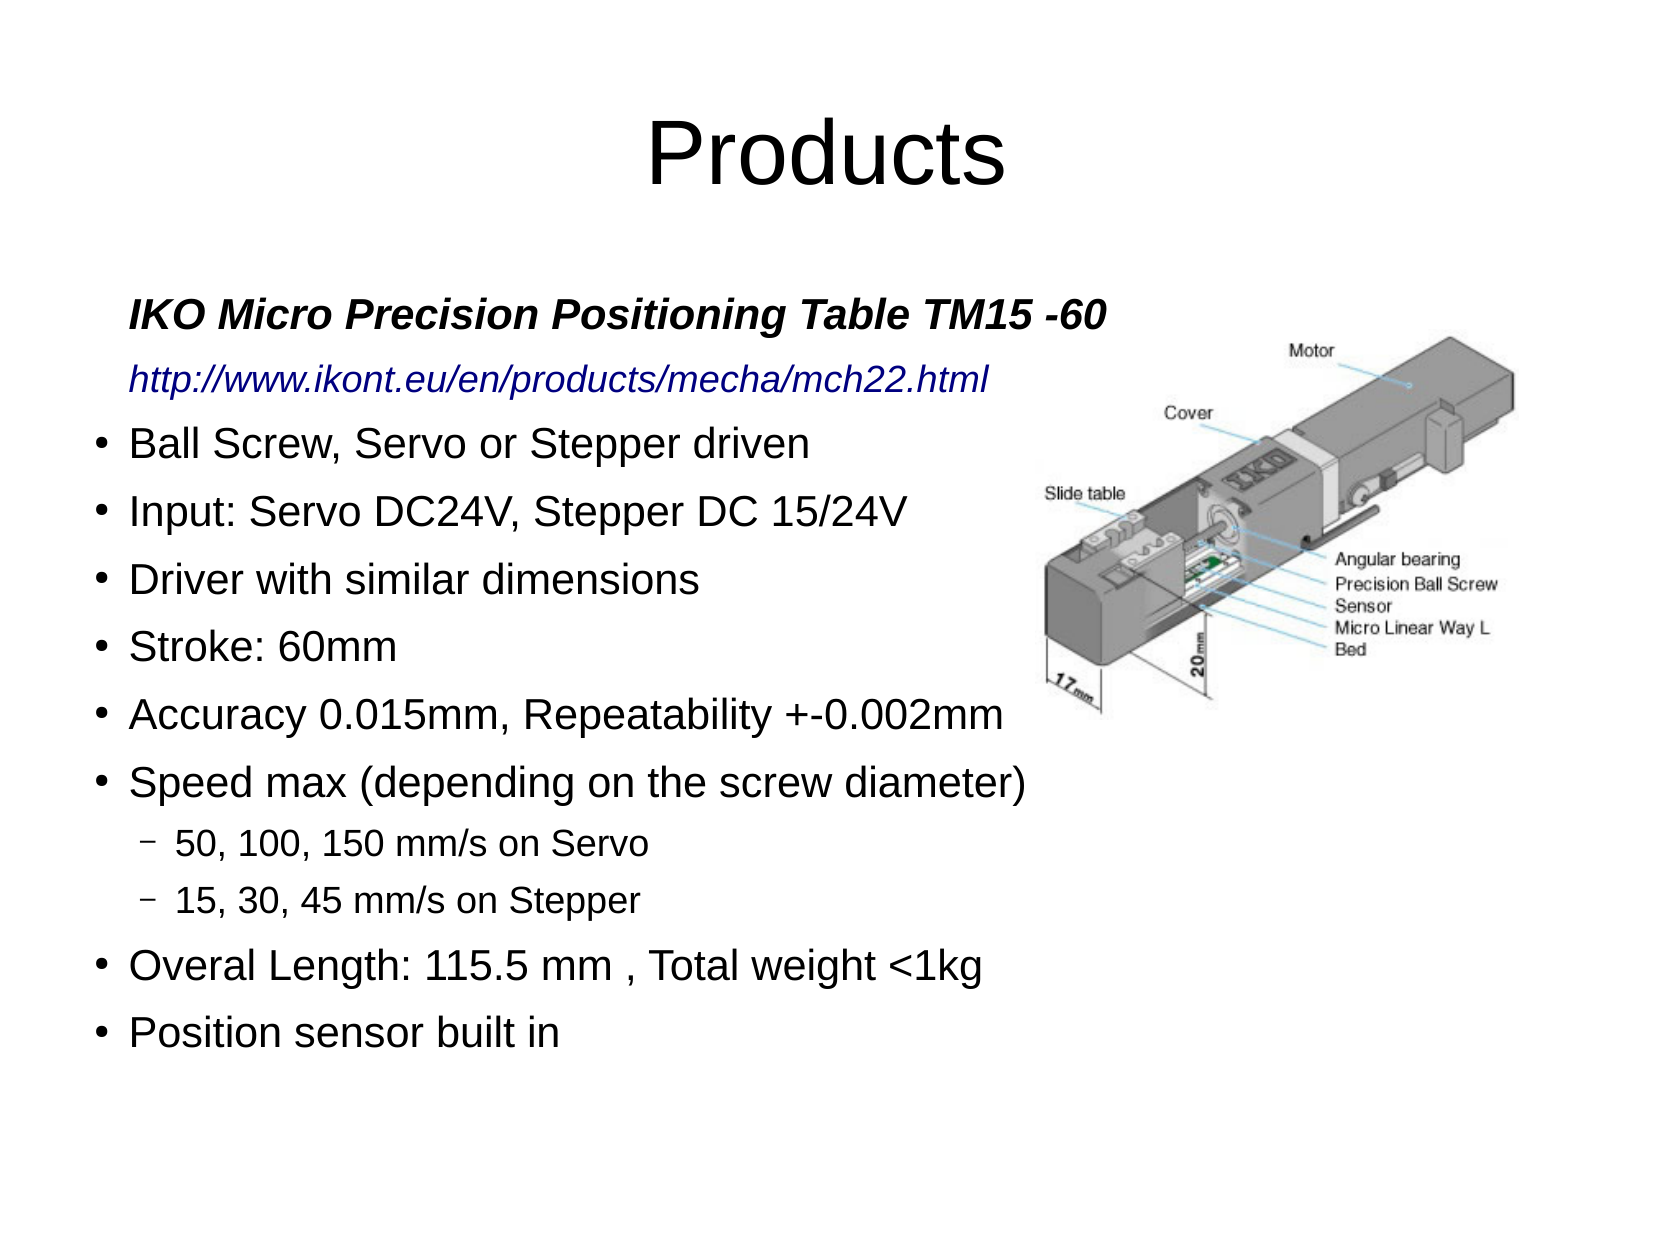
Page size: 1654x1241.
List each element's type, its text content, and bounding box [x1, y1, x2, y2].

list IKO Micro Precision Positioning Table TM15 -60 http://www.ikont.eu/en/products/mecha/mch22.html Ball Screw, Servo or Stepper driven Input: Servo DC24V, Stepper DC 15/24V Driver with similar dimensions Stroke: 60mm Accuracy 0.015mm, Repeatability +-0.002mm Speed max (depending on the screw diameter) 50, 100, 150 mm/s on Servo 15, 30, 45 mm/s on Stepper Overal Length: 115.5 mm , Total weight <1kg Position sensor built in [82, 290, 1571, 1066]
title Products [82, 49, 1571, 257]
